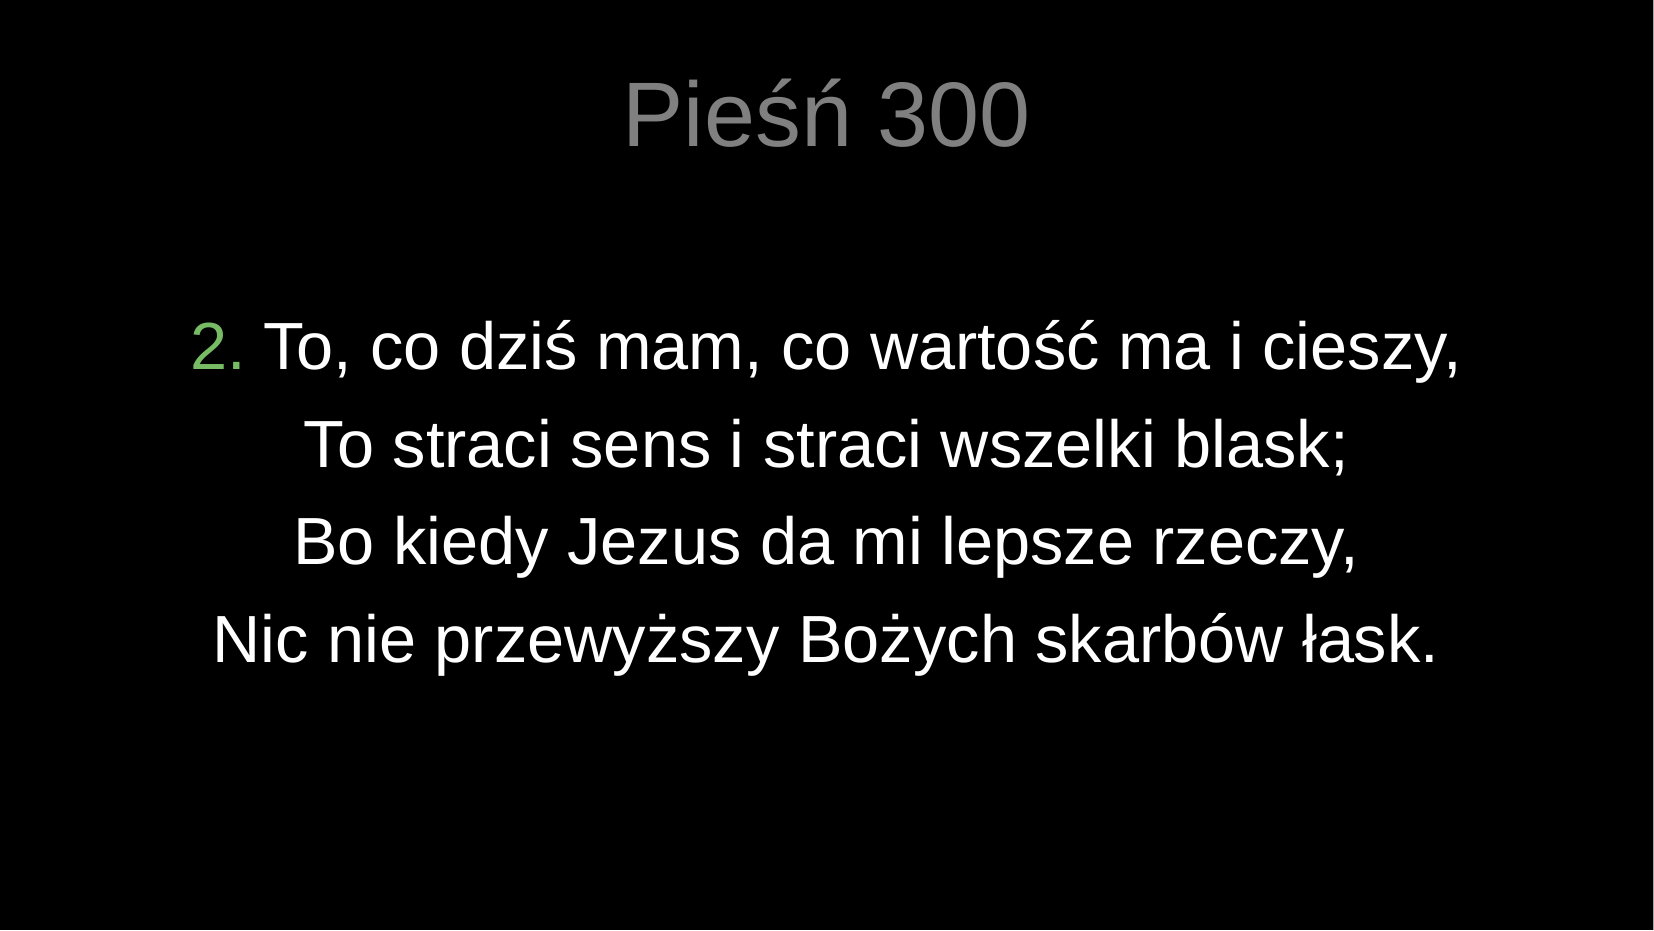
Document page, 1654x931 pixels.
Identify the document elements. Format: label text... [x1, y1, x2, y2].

subtitle 2. To, co dziś mam, co wartość ma i cieszy, To straci sens i straci wszelki blask; Bo kiedy Jezus da mi lepsze rzeczy, Nic nie przewyższy Bożych skarbów łask. [82, 217, 1571, 757]
title Pieśń 300 [82, 37, 1571, 193]
